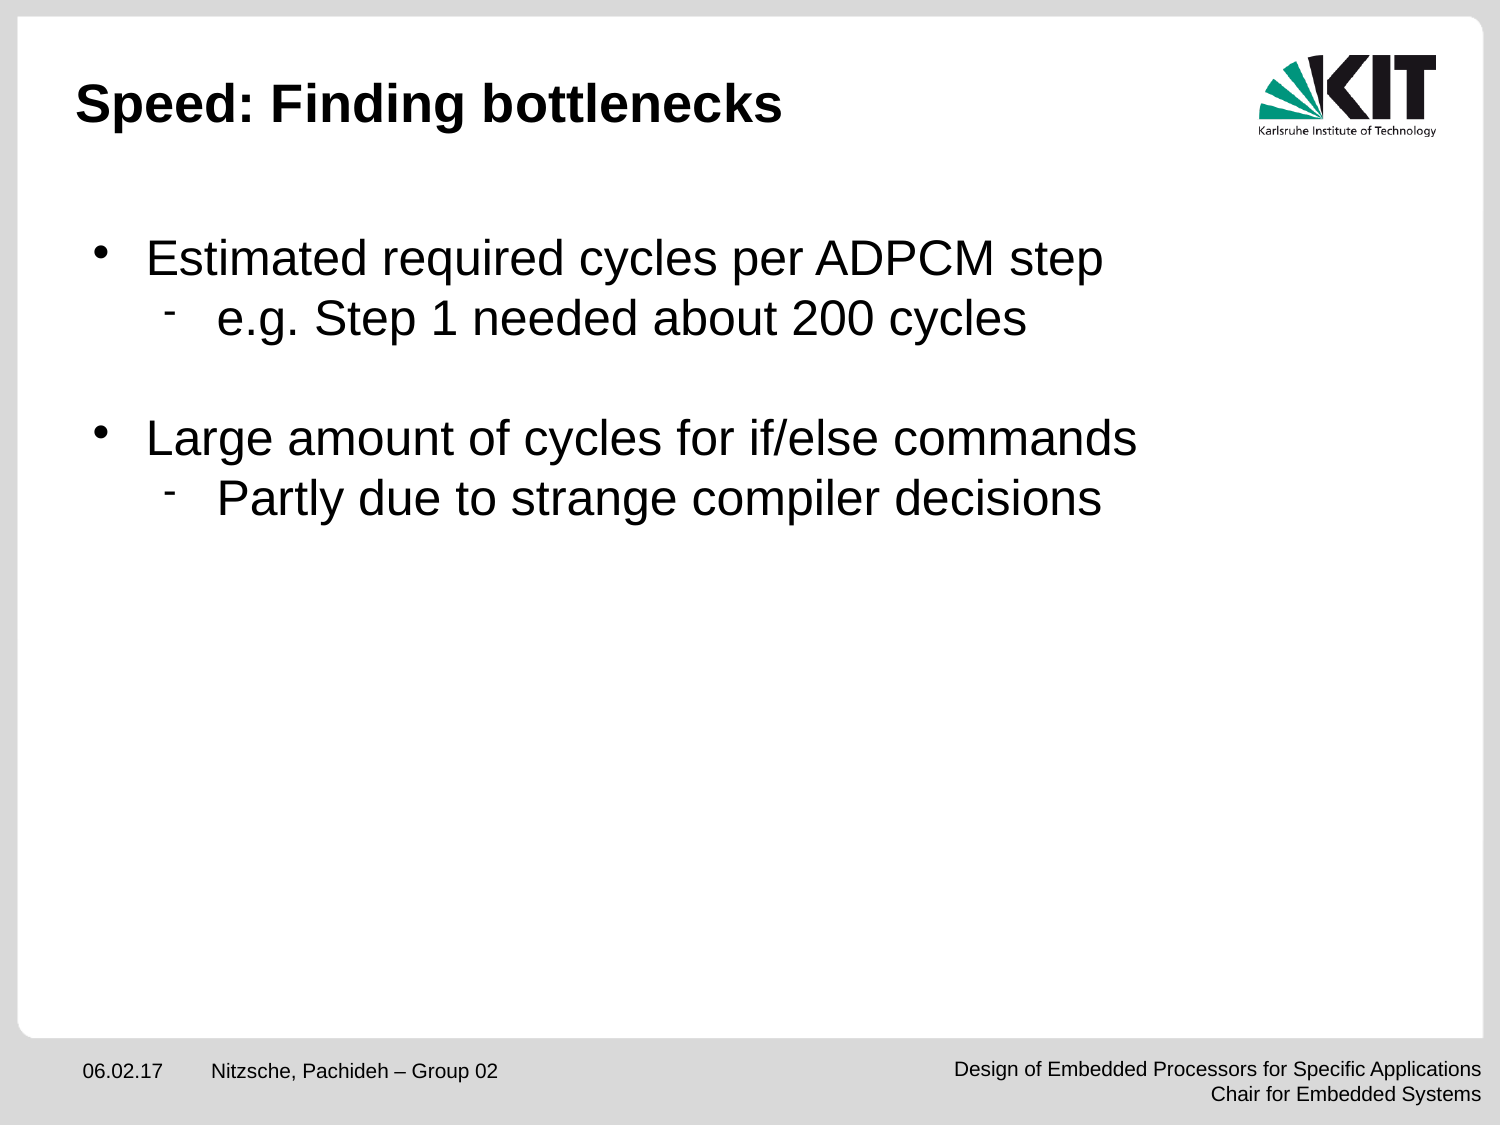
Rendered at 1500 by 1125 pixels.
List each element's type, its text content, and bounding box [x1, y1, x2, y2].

text_box Nitzsche, Pachideh – Group 02 [211, 1057, 957, 1117]
text_box Speed: Finding bottlenecks [75, 36, 1425, 165]
picture [0, 0, 1500, 1125]
text_box Estimated required cycles per ADPCM step e.g. Step 1 needed about 200 cycles Large amount of cycles for if/else commands Partly due to strange compiler decisions [75, 165, 1425, 916]
